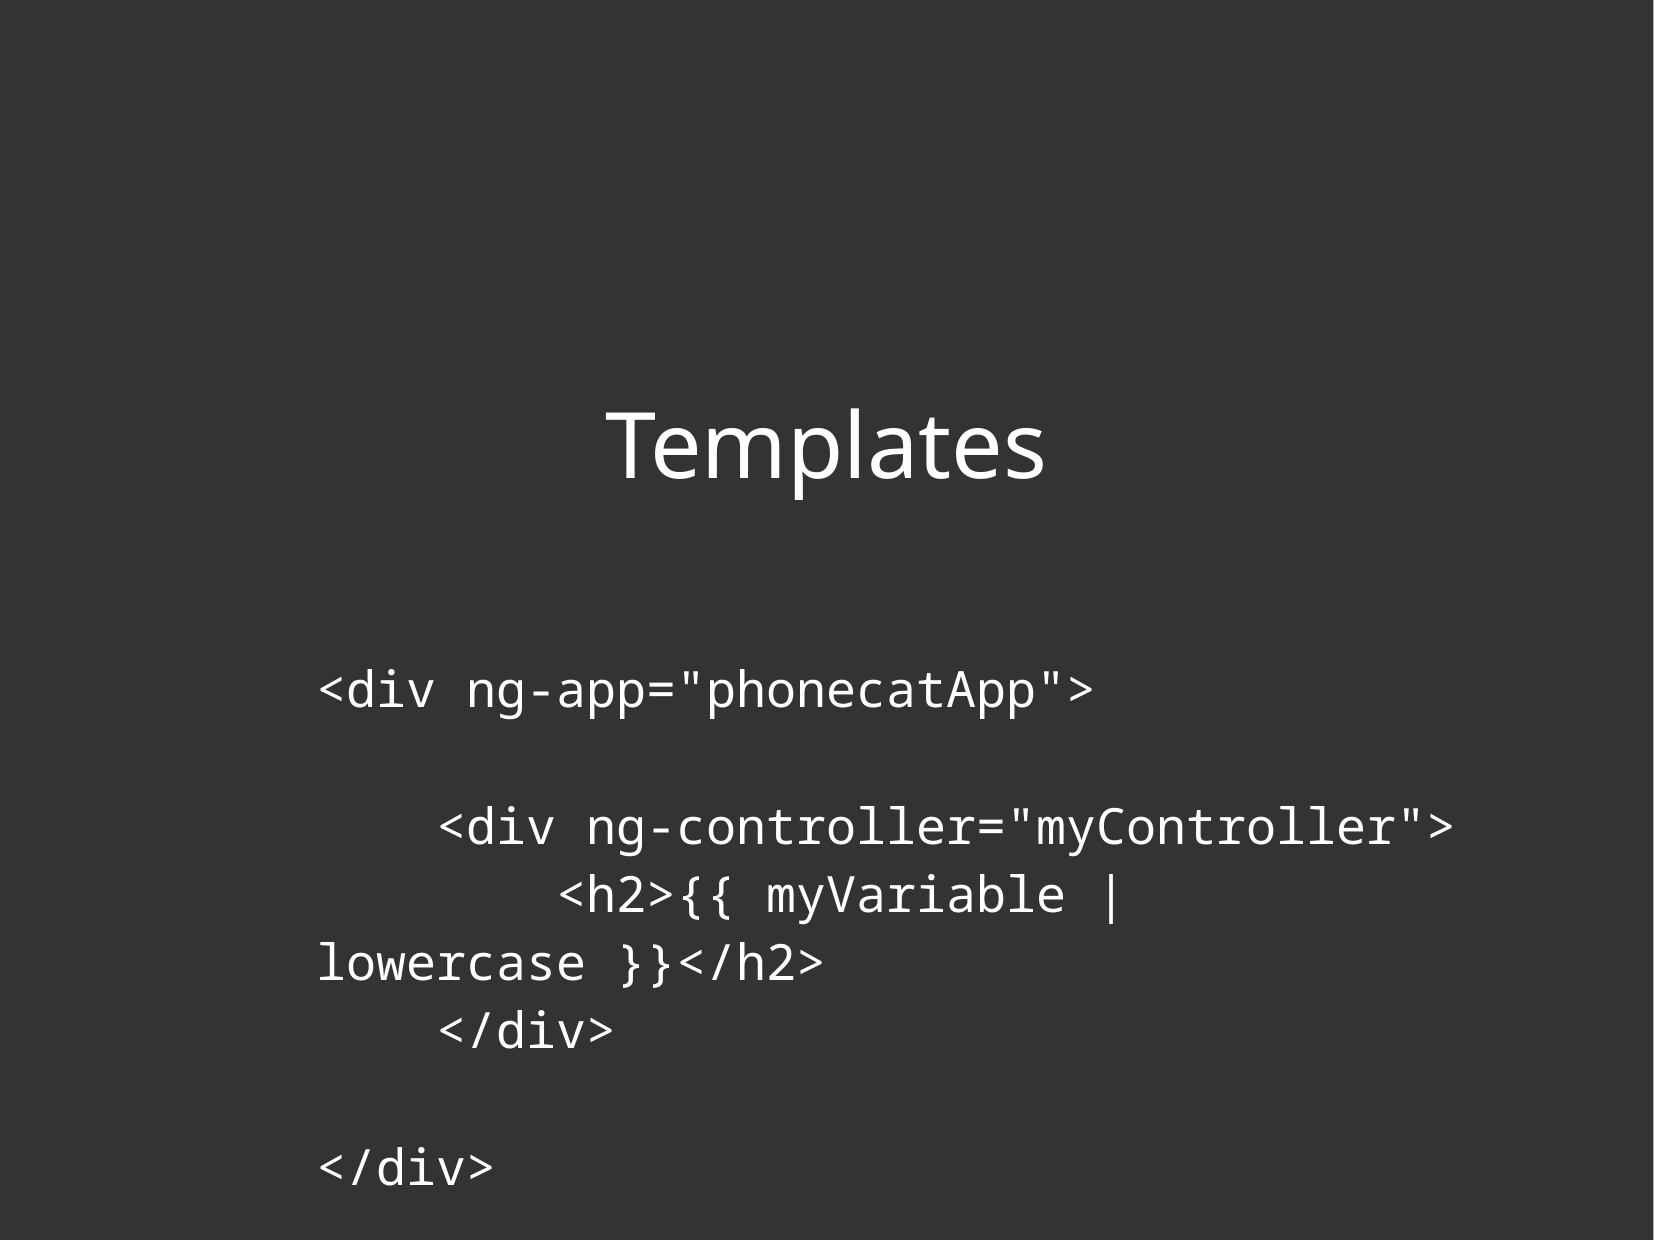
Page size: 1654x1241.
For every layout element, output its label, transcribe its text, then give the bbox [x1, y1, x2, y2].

text_box <div ng-app="phonecatApp"> <div ng-controller="myController"> <h2>{{ myVariable | lowercase }}</h2> </div> </div> [301, 646, 1526, 1012]
subtitle Templates [82, 83, 1571, 803]
